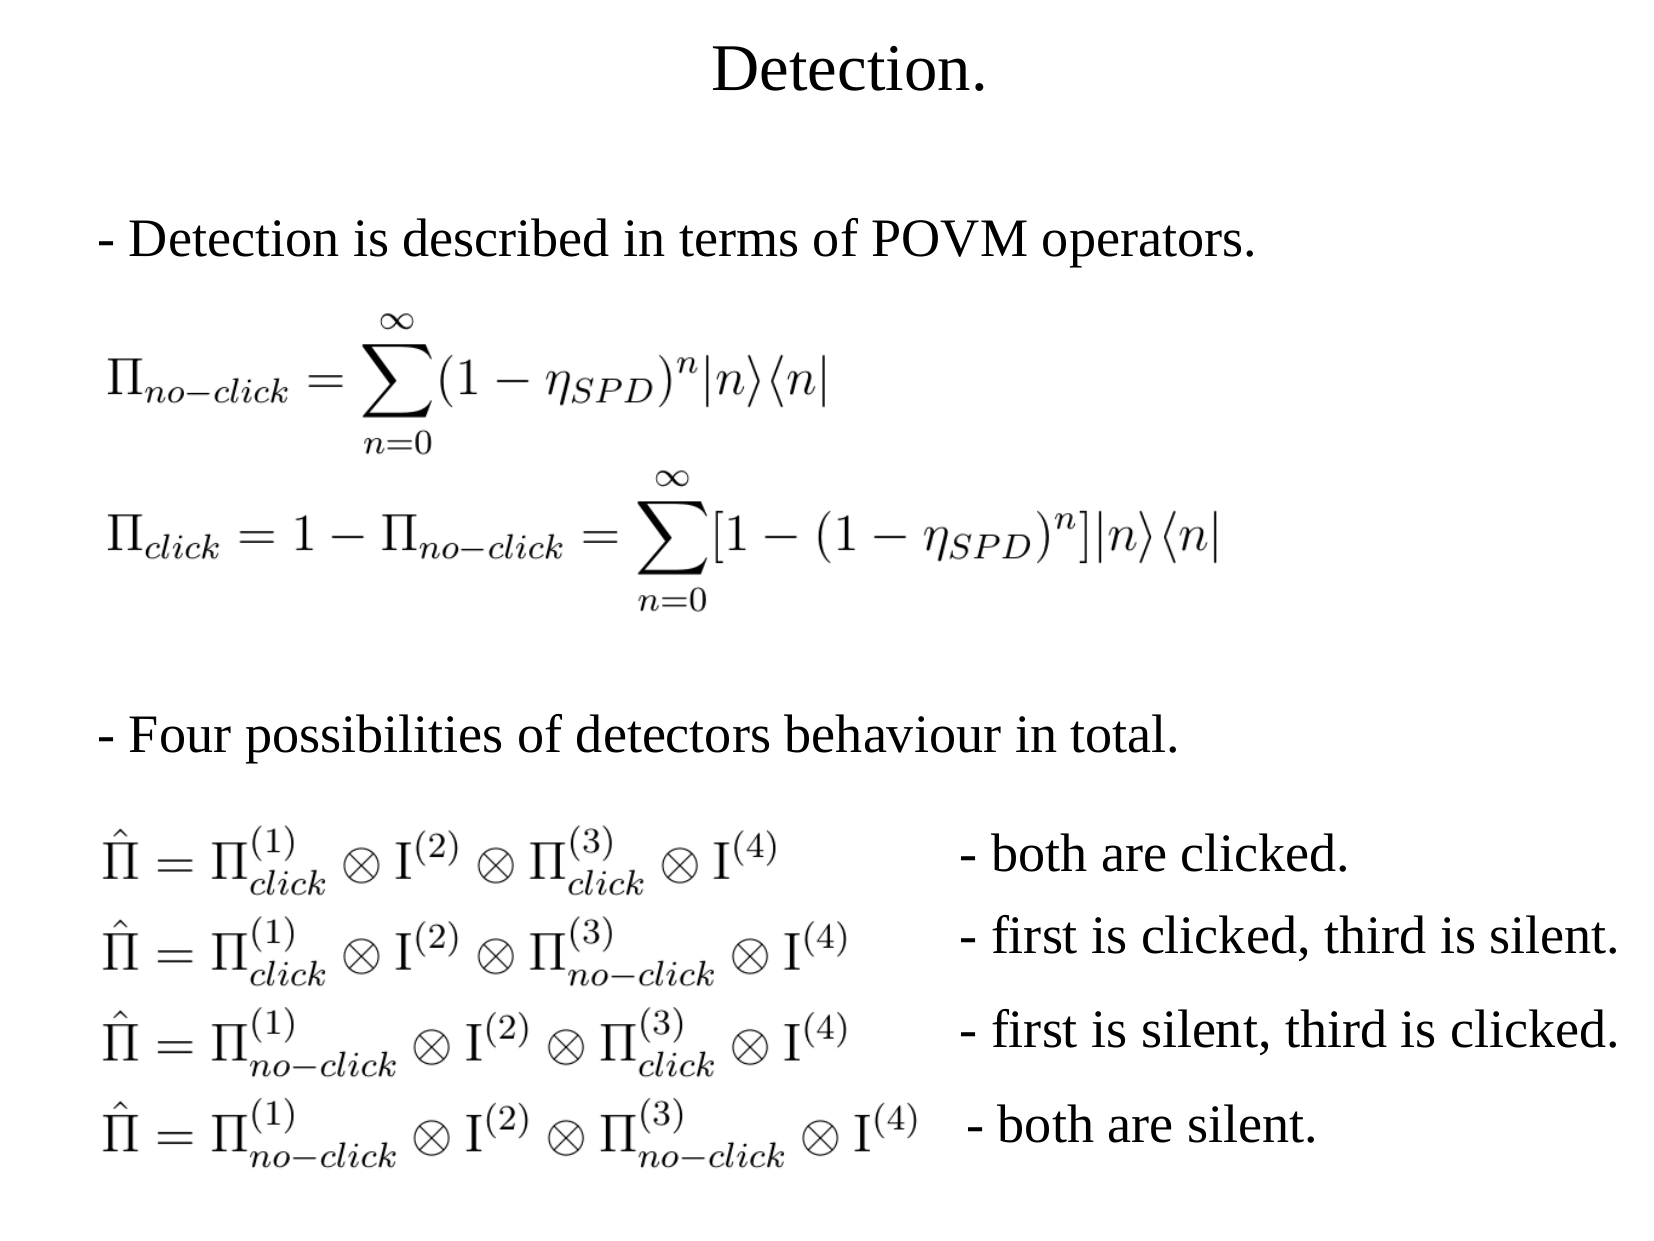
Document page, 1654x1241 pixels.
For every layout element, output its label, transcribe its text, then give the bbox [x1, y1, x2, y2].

text_box Detection. [696, 23, 1040, 130]
text_box - both are clicked. [944, 816, 1380, 897]
picture [59, 815, 934, 1193]
picture [94, 295, 1241, 631]
text_box - Four possibilities of detectors behaviour in total. [82, 696, 1205, 792]
text_box - first is clicked, third is silent. [944, 897, 1642, 973]
text_box - Detection is described in terms of POVM operators. [82, 200, 1300, 276]
text_box - first is silent, third is clicked. [944, 992, 1642, 1067]
text_box - both are silent. [951, 1086, 1342, 1170]
